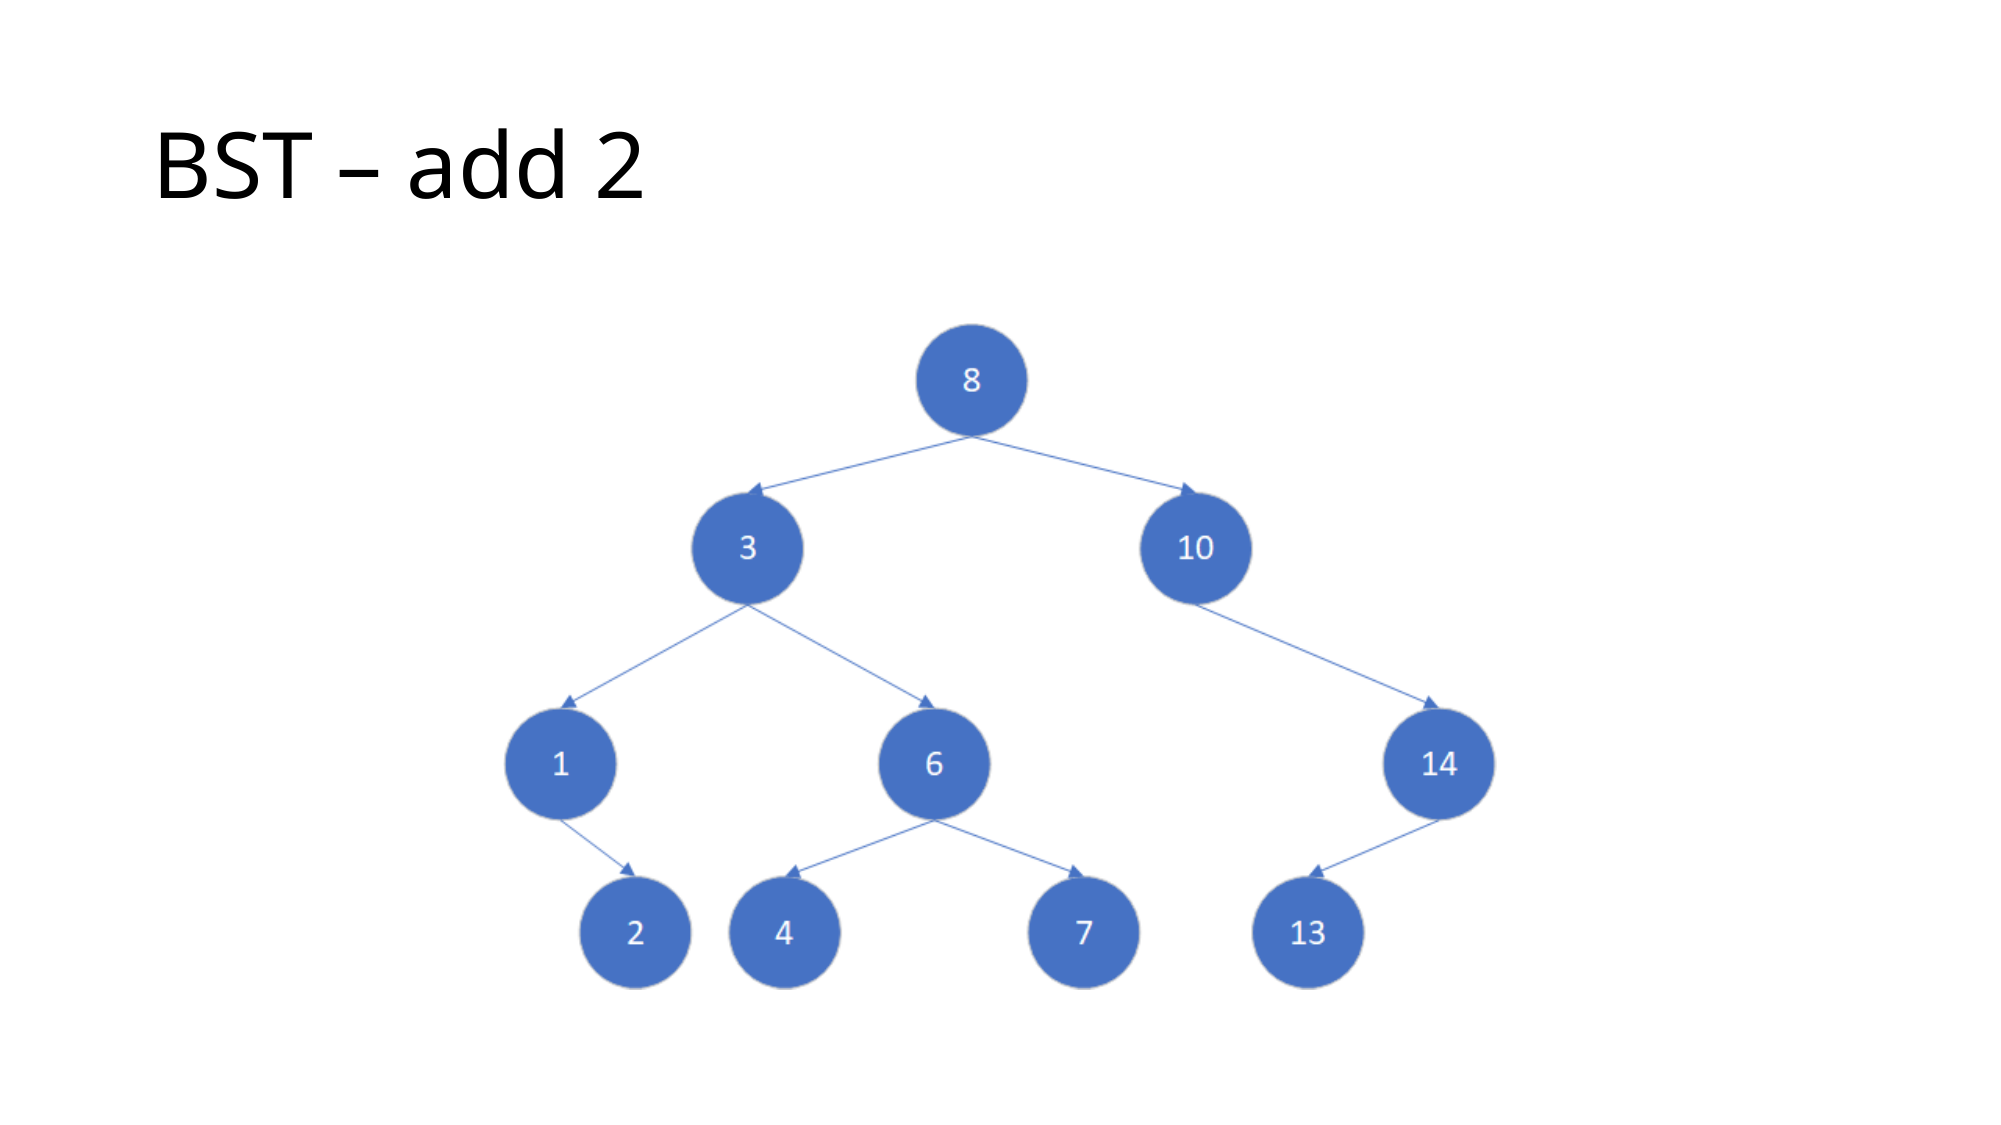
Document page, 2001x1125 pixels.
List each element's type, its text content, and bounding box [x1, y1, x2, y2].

picture [503, 323, 1497, 990]
title BST – add 2 [137, 59, 1863, 278]
